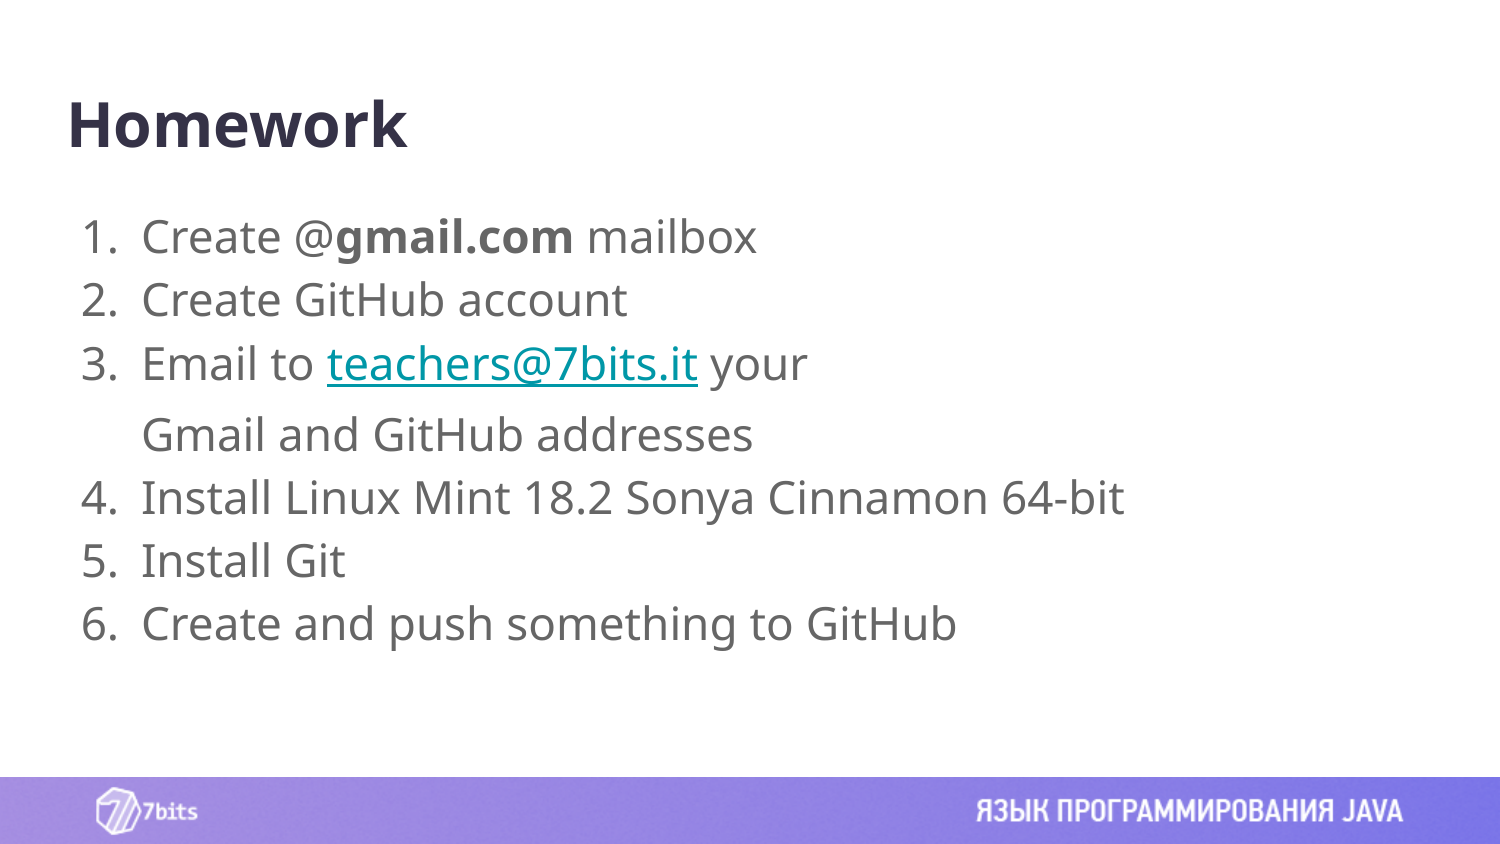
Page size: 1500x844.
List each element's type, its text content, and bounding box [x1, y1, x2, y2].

picture [0, 777, 1500, 844]
title Homework [51, 69, 1449, 164]
list Create @gmail.com mailbox Create GitHub account Email to teachers@7bits.it your Gmail and GitHub addresses Install Linux Mint 18.2 Sonya Cinnamon 64-bit Install Git Create and push something to GitHub [51, 184, 1449, 745]
